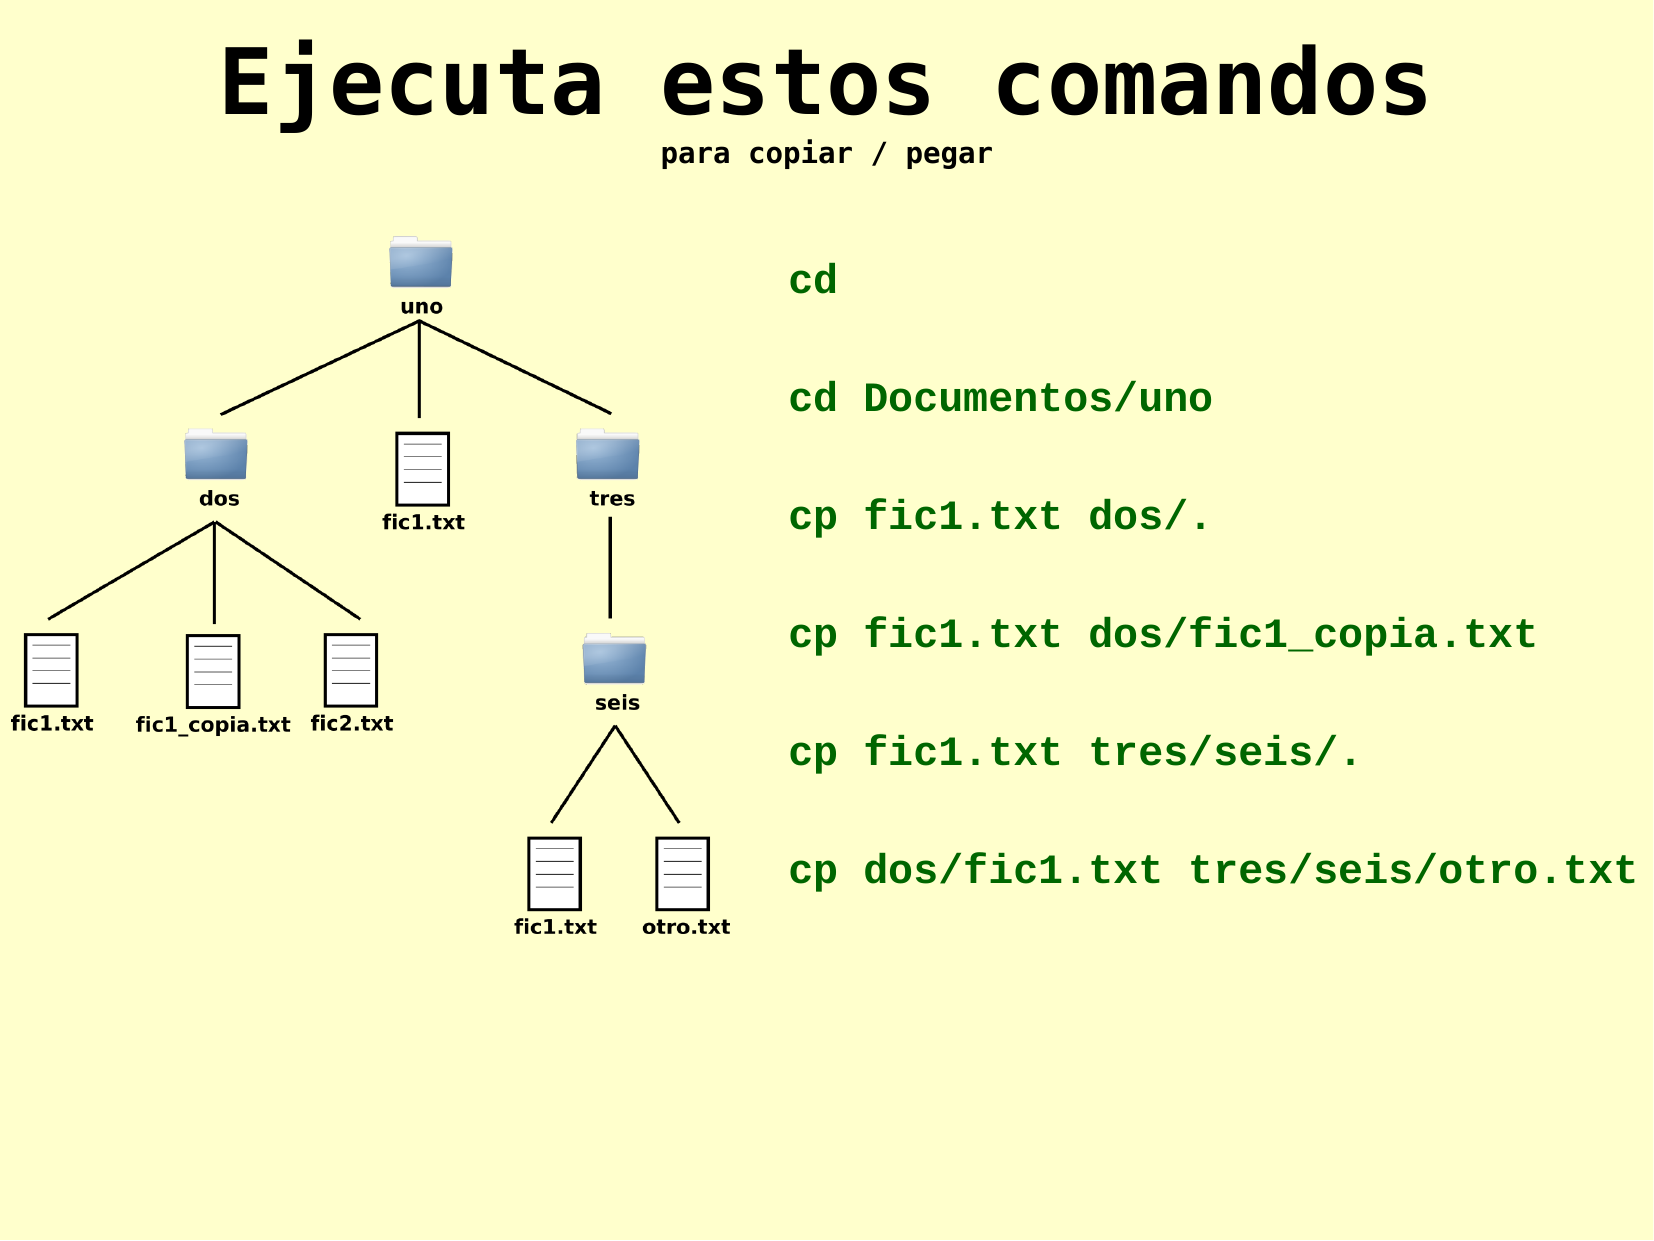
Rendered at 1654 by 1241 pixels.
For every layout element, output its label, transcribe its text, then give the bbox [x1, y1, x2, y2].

text_box cp dos/fic1.txt tres/seis/otro.txt [773, 841, 1654, 922]
title Ejecuta estos comandos para copiar / pegar [82, 0, 1571, 204]
text_box cp fic1.txt tres/seis/. [773, 723, 1654, 804]
text_box cd Documentos/uno [773, 369, 1654, 449]
text_box cp fic1.txt dos/. [773, 487, 1654, 567]
text_box cp fic1.txt dos/fic1_copia.txt [773, 605, 1654, 686]
text_box cd [773, 251, 1654, 331]
picture [11, 236, 730, 934]
